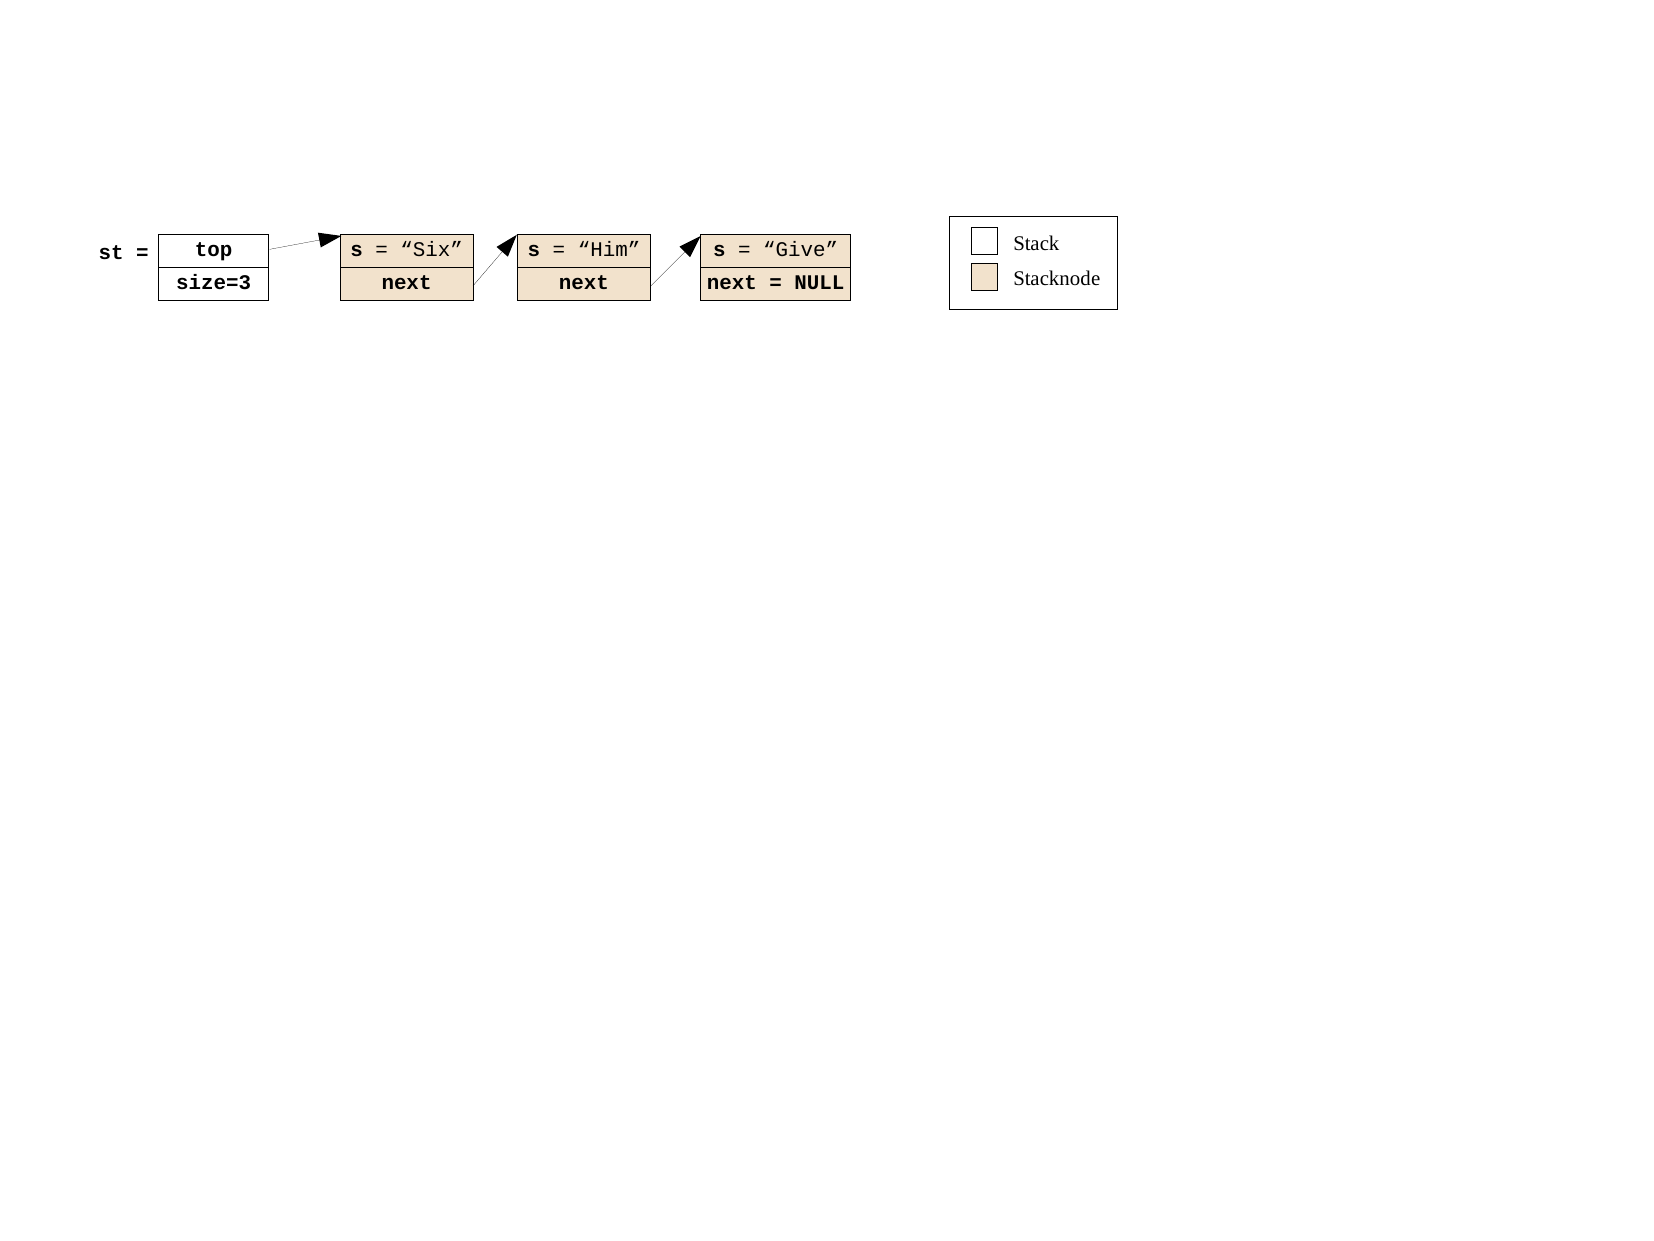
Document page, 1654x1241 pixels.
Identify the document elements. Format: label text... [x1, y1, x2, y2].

text_box Stacknode [998, 259, 1116, 296]
text_box Stack [998, 224, 1075, 261]
text_box s = “Six” [340, 234, 474, 267]
text_box [949, 216, 1118, 310]
text_box size=3 [158, 267, 269, 301]
text_box s = “Him” [517, 234, 651, 267]
text_box next [340, 267, 474, 301]
text_box st = [83, 234, 164, 274]
text_box next = NULL [700, 267, 851, 301]
text_box top [164, 234, 269, 267]
text_box s = “Give” [700, 234, 851, 267]
text_box next [517, 267, 651, 301]
